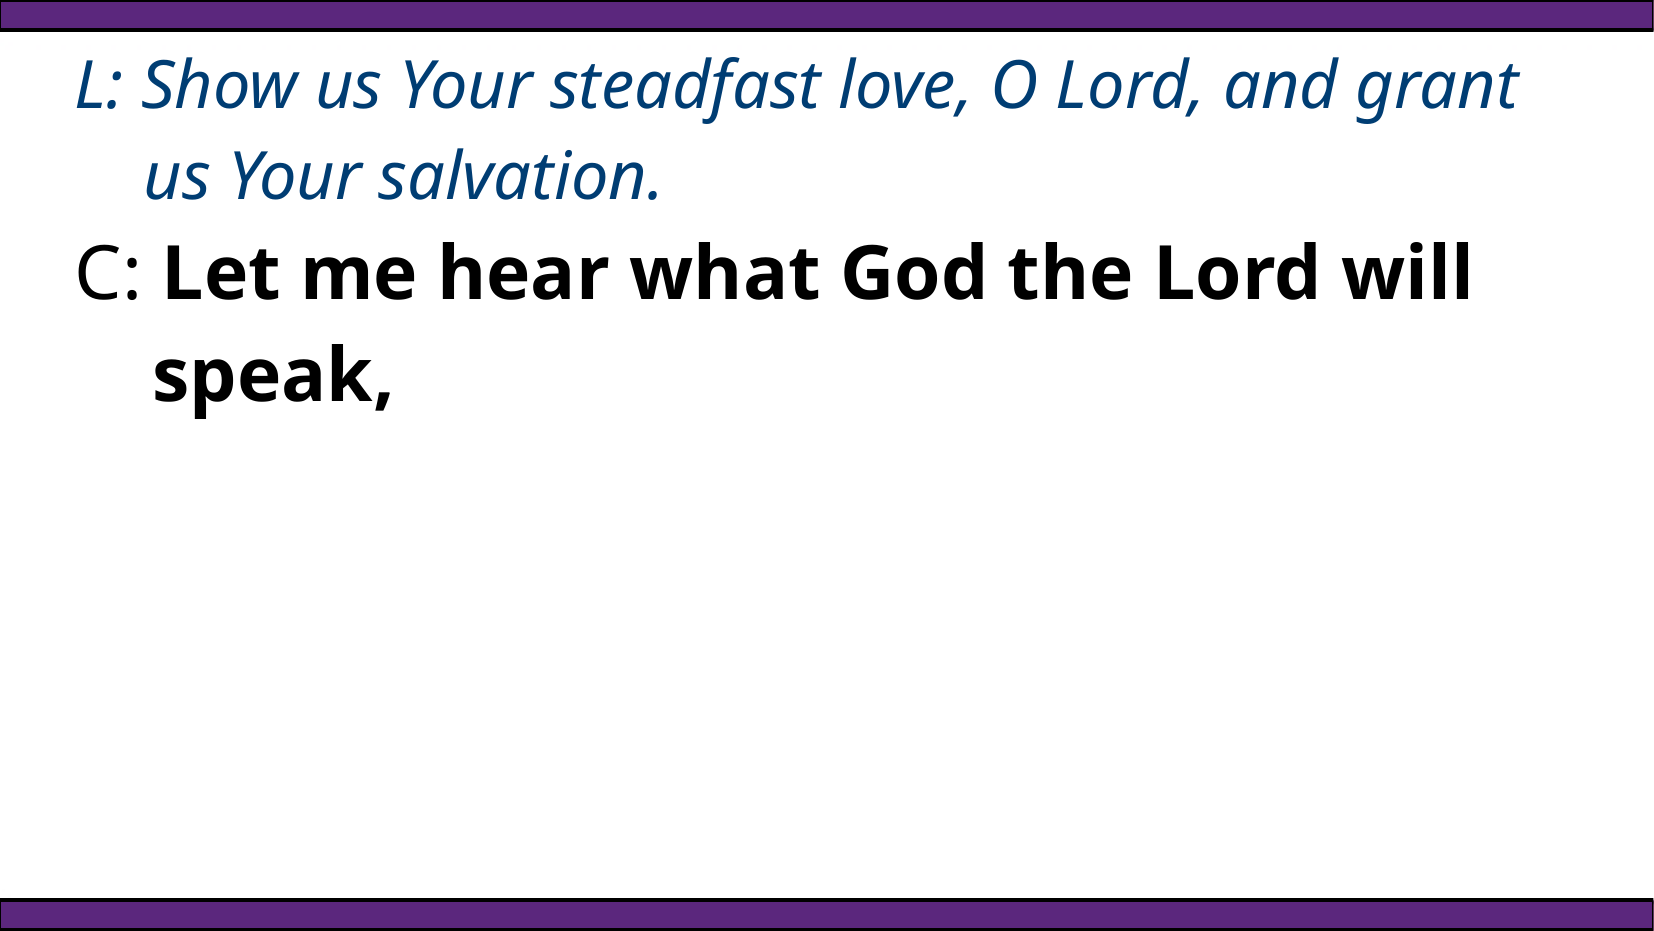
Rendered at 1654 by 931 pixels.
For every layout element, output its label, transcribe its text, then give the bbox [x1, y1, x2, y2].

text_box [0, 0, 1654, 31]
text_box [0, 900, 1654, 931]
picture [0, 31, 1654, 900]
text_box L: Show us Your steadfast love, O Lord, and grant us Your salvation. C: Let me hear what God the Lord will speak, [60, 30, 1579, 422]
